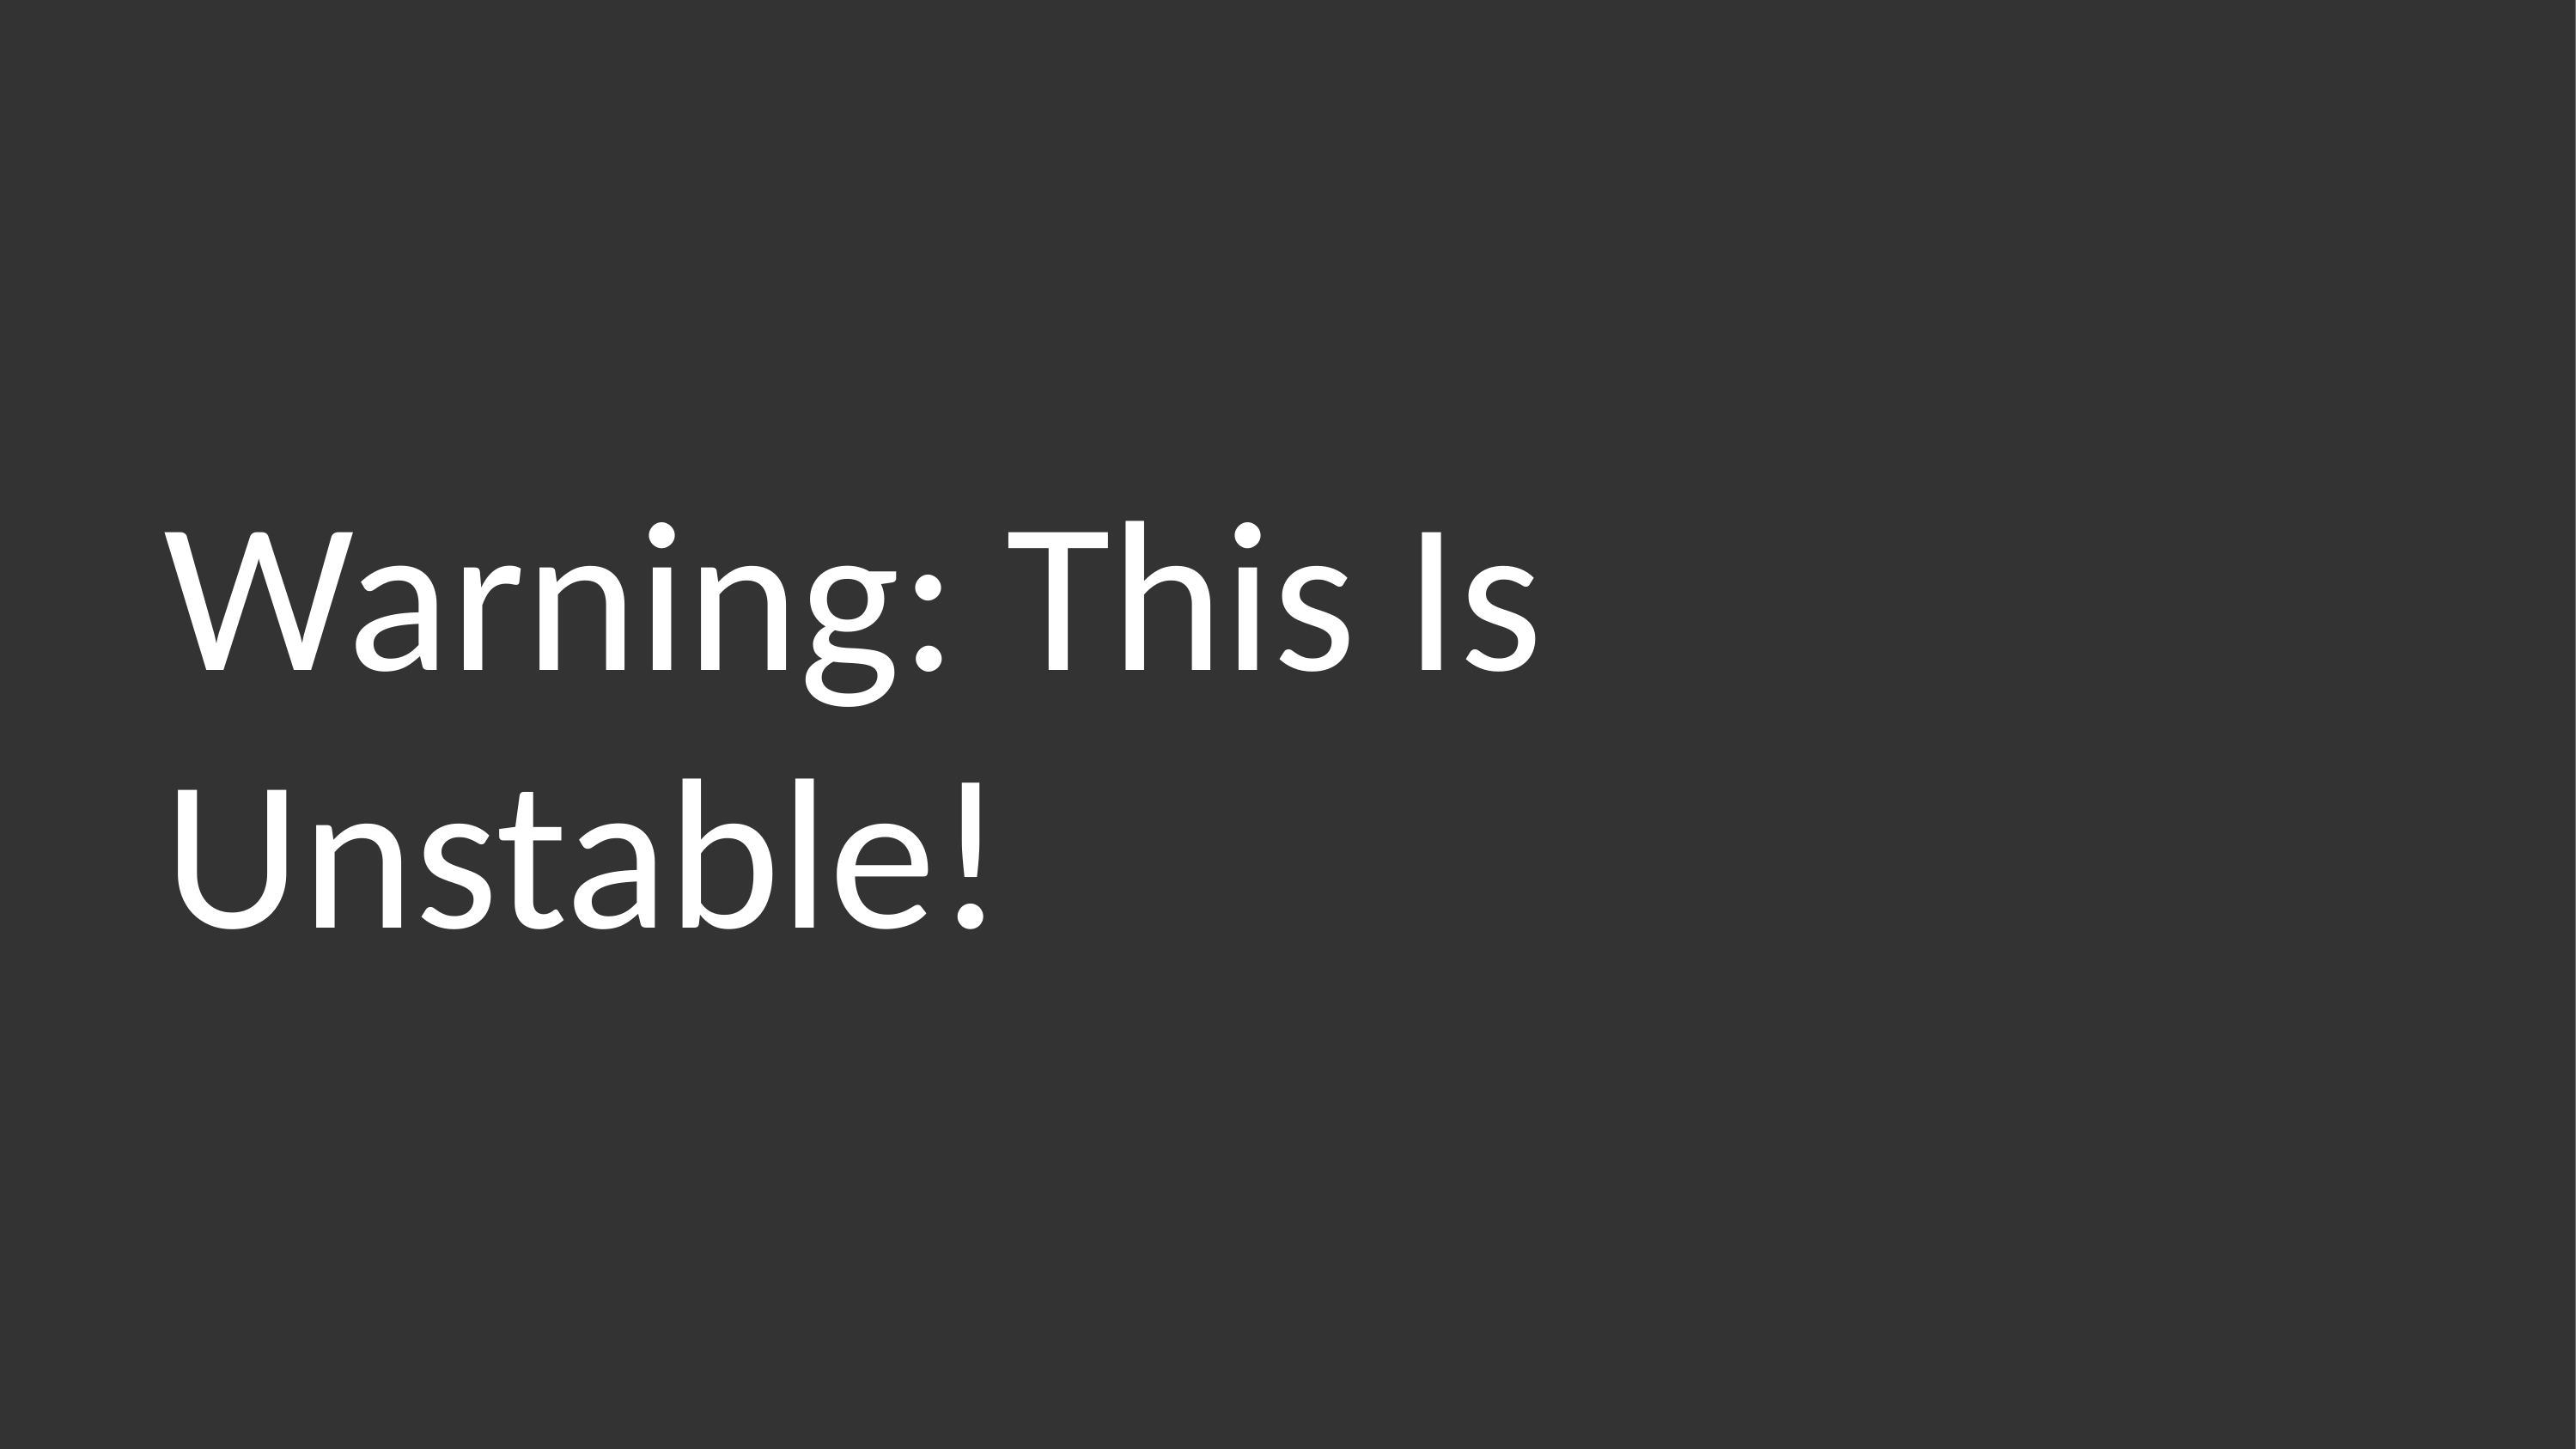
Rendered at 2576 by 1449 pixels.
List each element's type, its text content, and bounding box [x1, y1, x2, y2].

title Warning: This Is Unstable! [137, 137, 2402, 1290]
